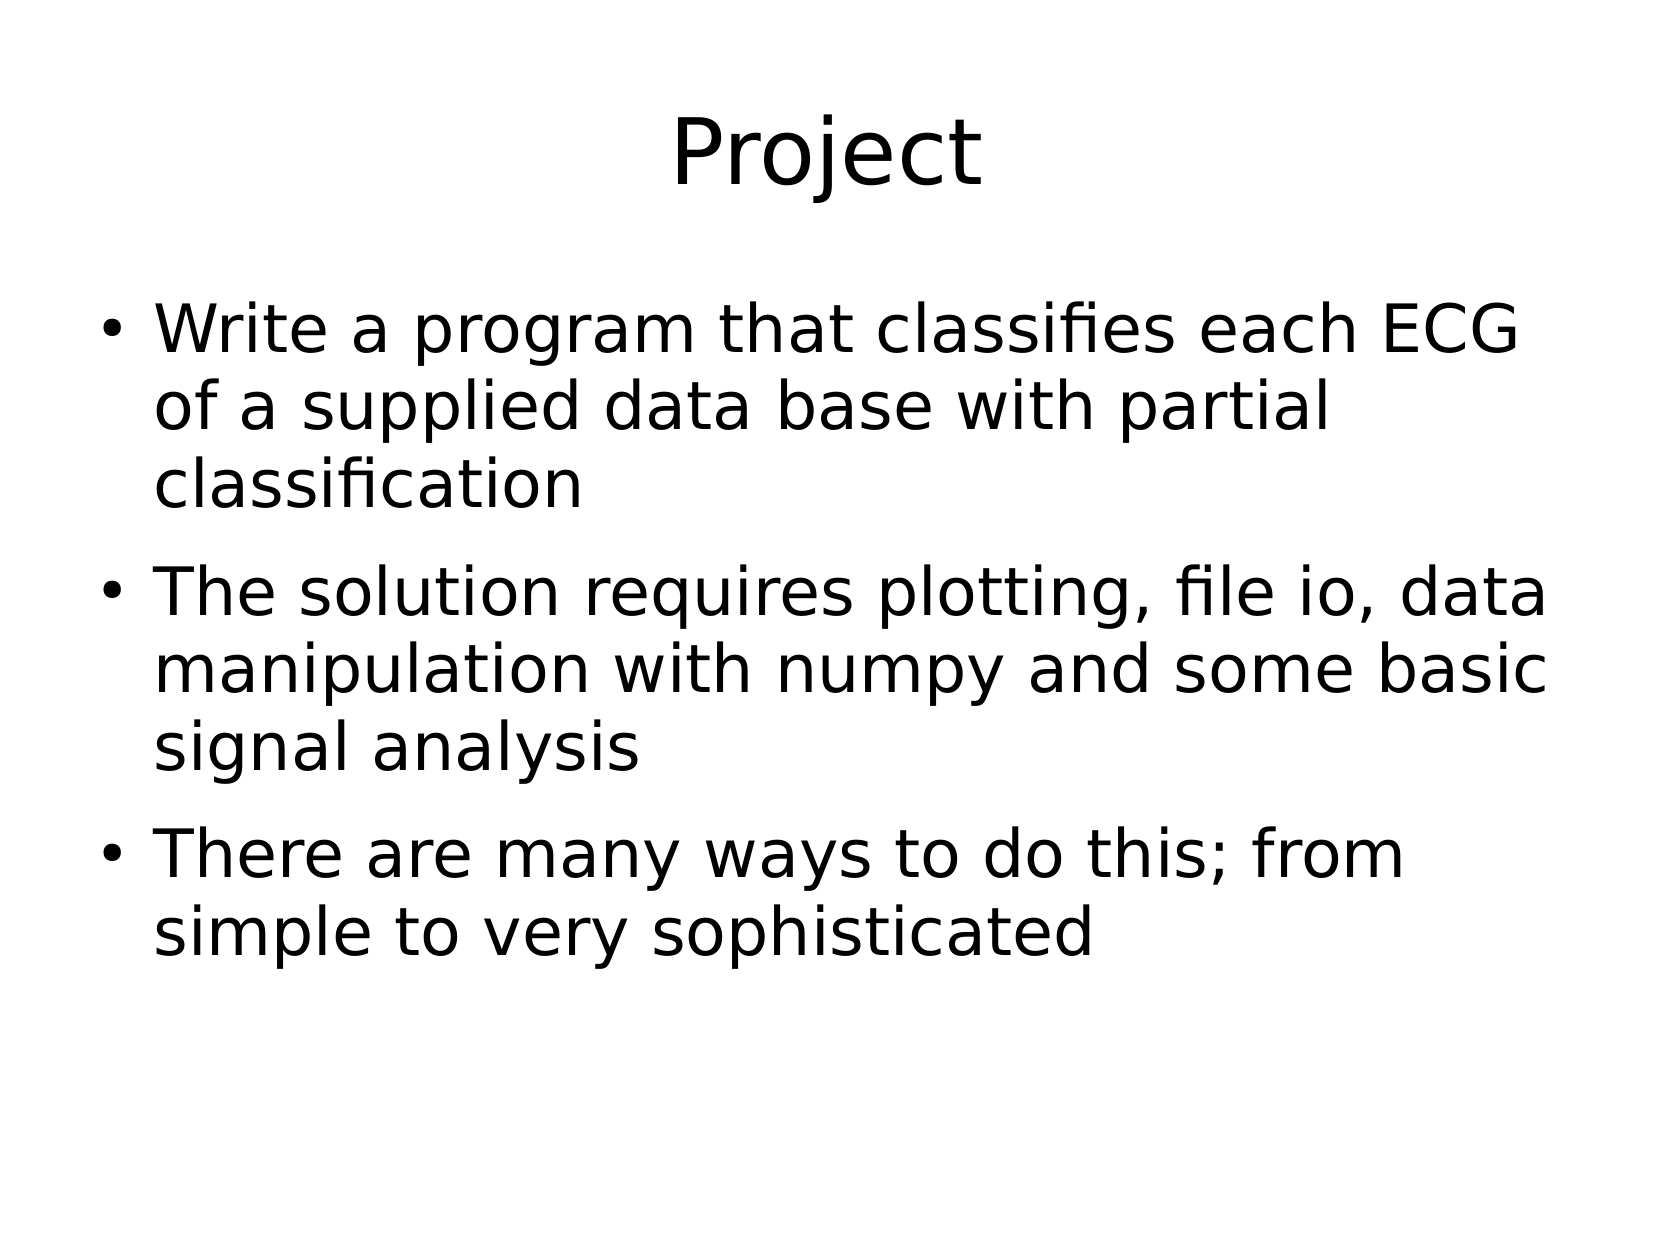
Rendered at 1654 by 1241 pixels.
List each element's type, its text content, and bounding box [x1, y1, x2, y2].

list Write a program that classifies each ECG of a supplied data base with partial classification The solution requires plotting, file io, data manipulation with numpy and some basic signal analysis There are many ways to do this; from simple to very sophisticated [82, 290, 1571, 1010]
title Project [82, 49, 1571, 257]
